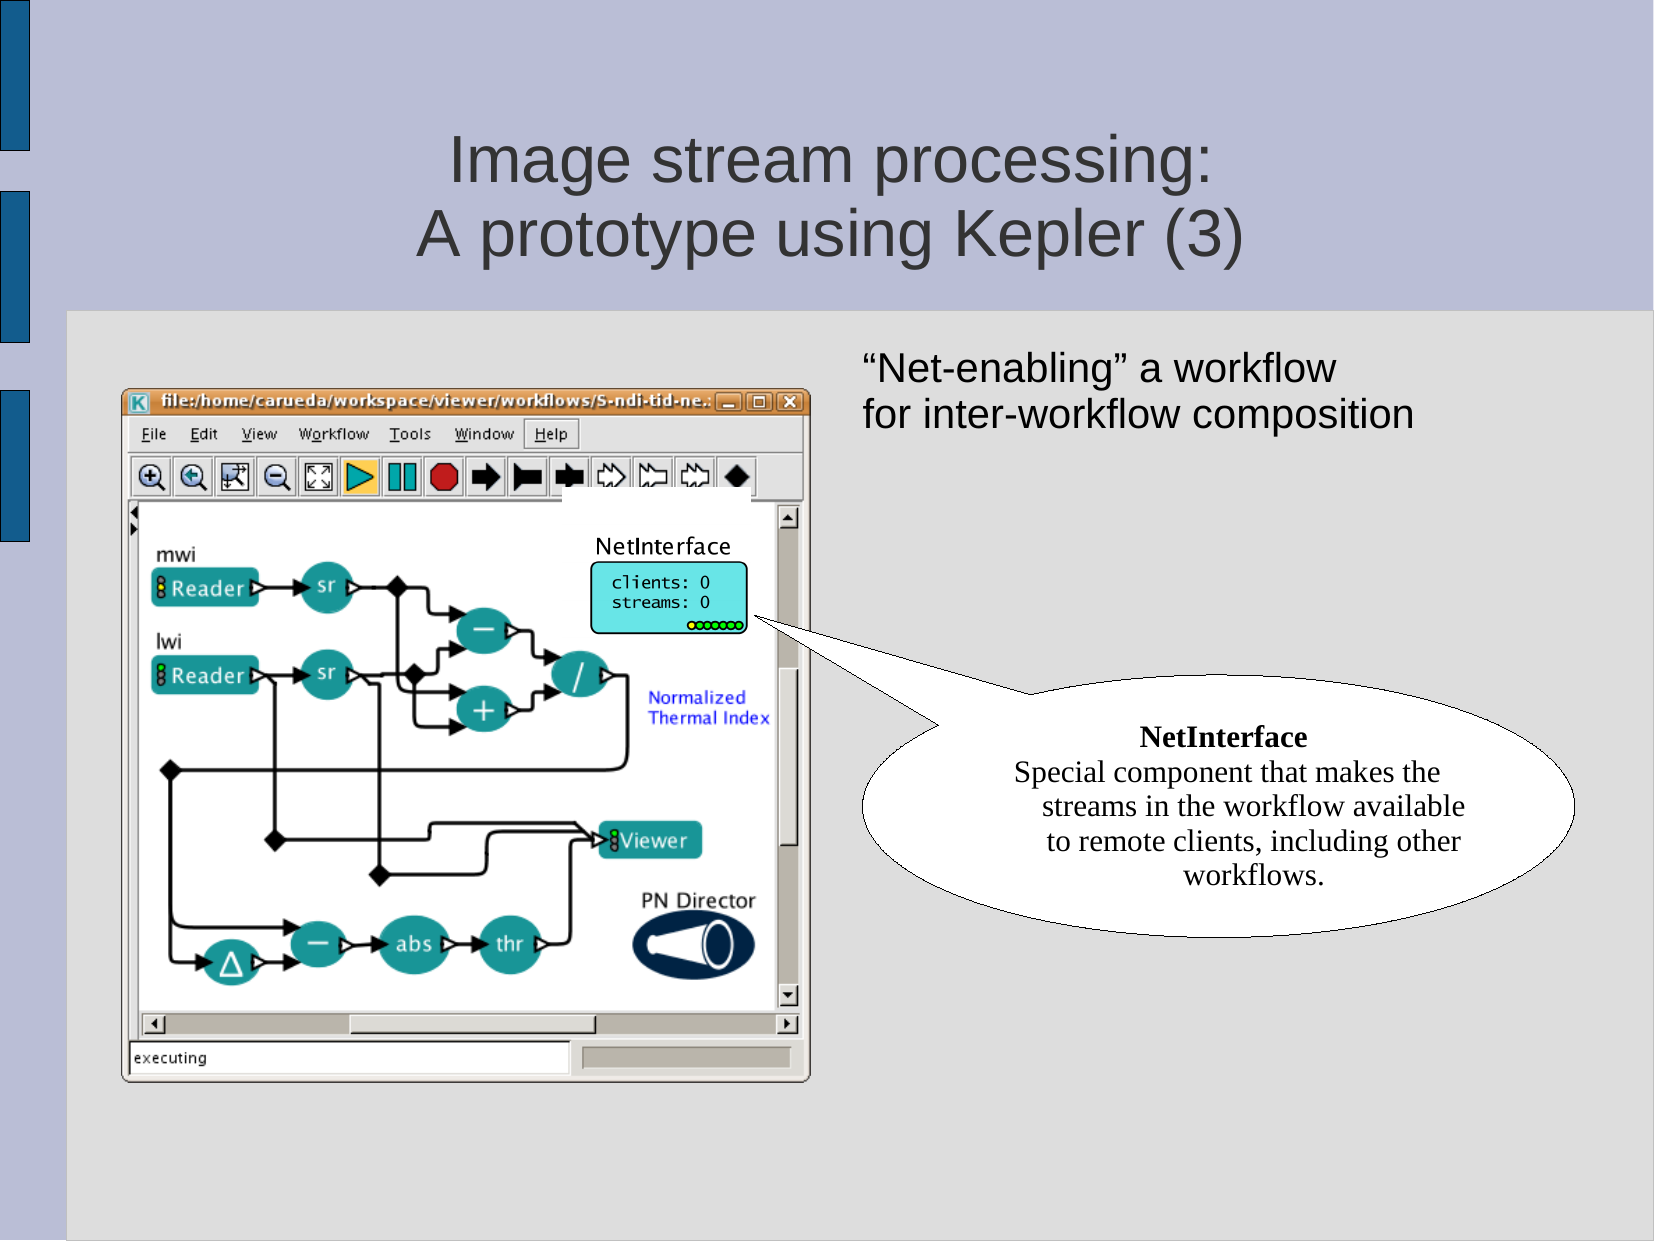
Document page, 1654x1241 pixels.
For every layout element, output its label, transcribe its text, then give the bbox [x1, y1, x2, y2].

list “Net-enabling” a workflow for inter-workflow composition [845, 344, 1613, 1127]
text_box NetInterface Special component that makes the streams in the workflow available to remote clients, including other workflows. [754, 615, 845, 670]
picture [121, 388, 811, 1083]
title Image stream processing: A prototype using Kepler (3) [125, 92, 1538, 301]
